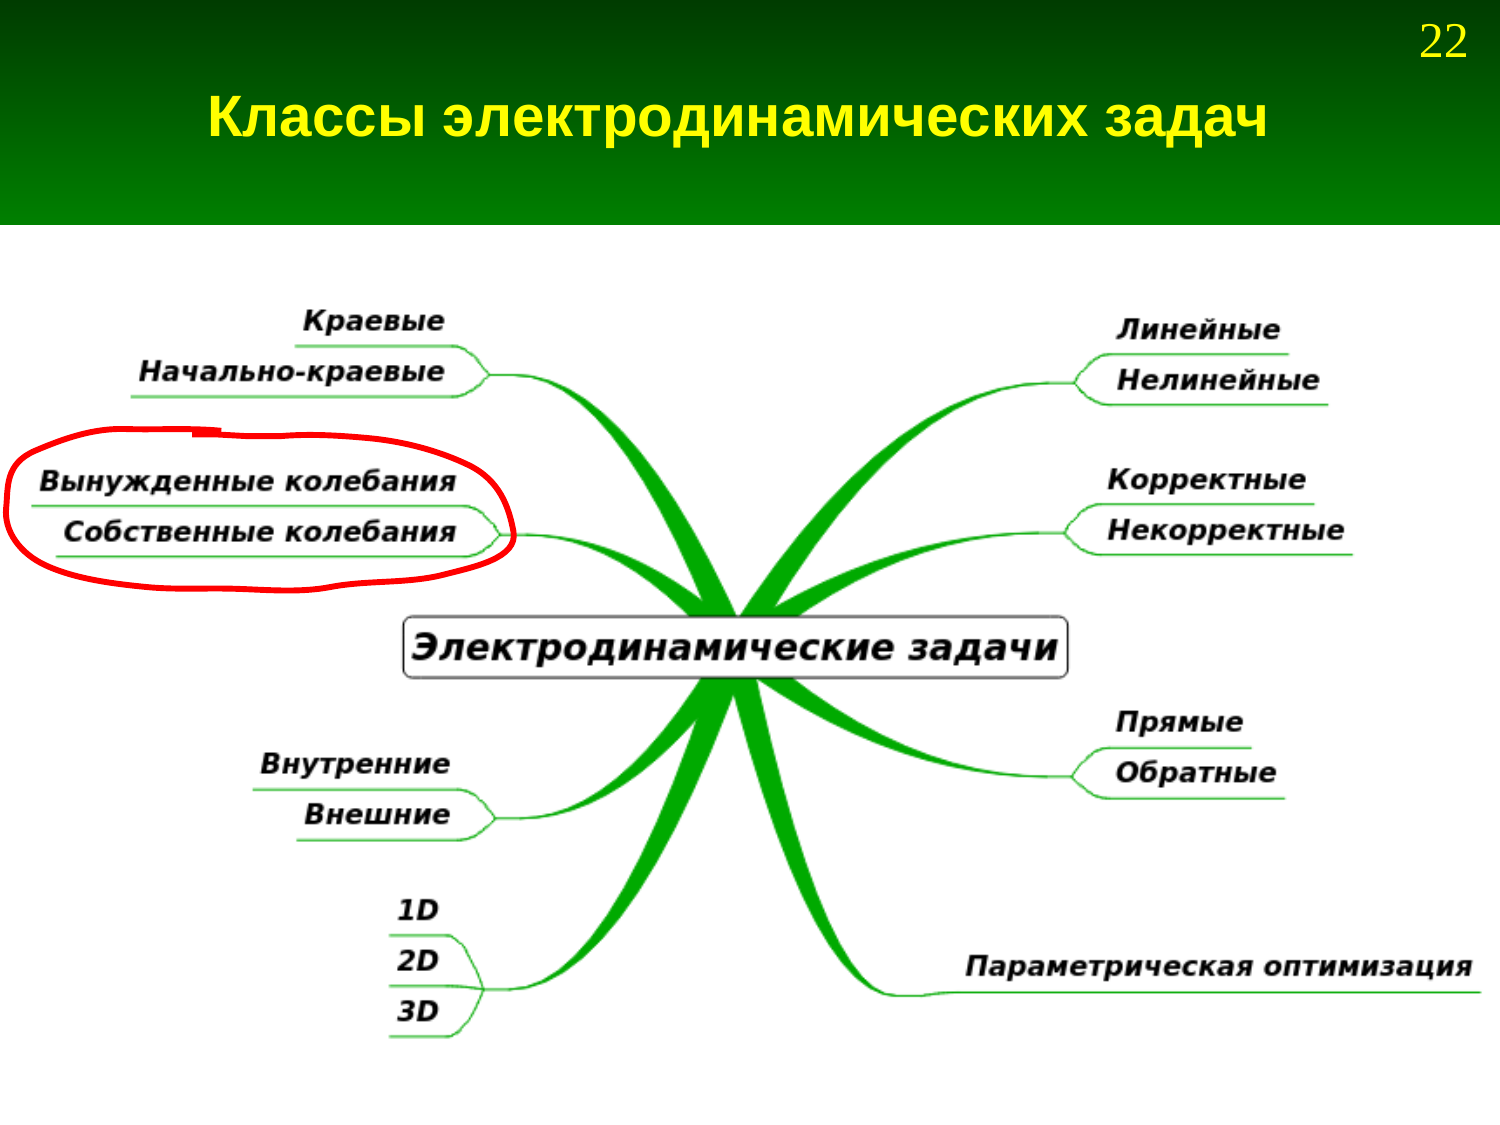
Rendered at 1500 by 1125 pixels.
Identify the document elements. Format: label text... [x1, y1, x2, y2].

picture [23, 289, 1489, 1046]
title Классы электродинамических задач [88, 18, 1389, 207]
picture [23, 432, 510, 587]
